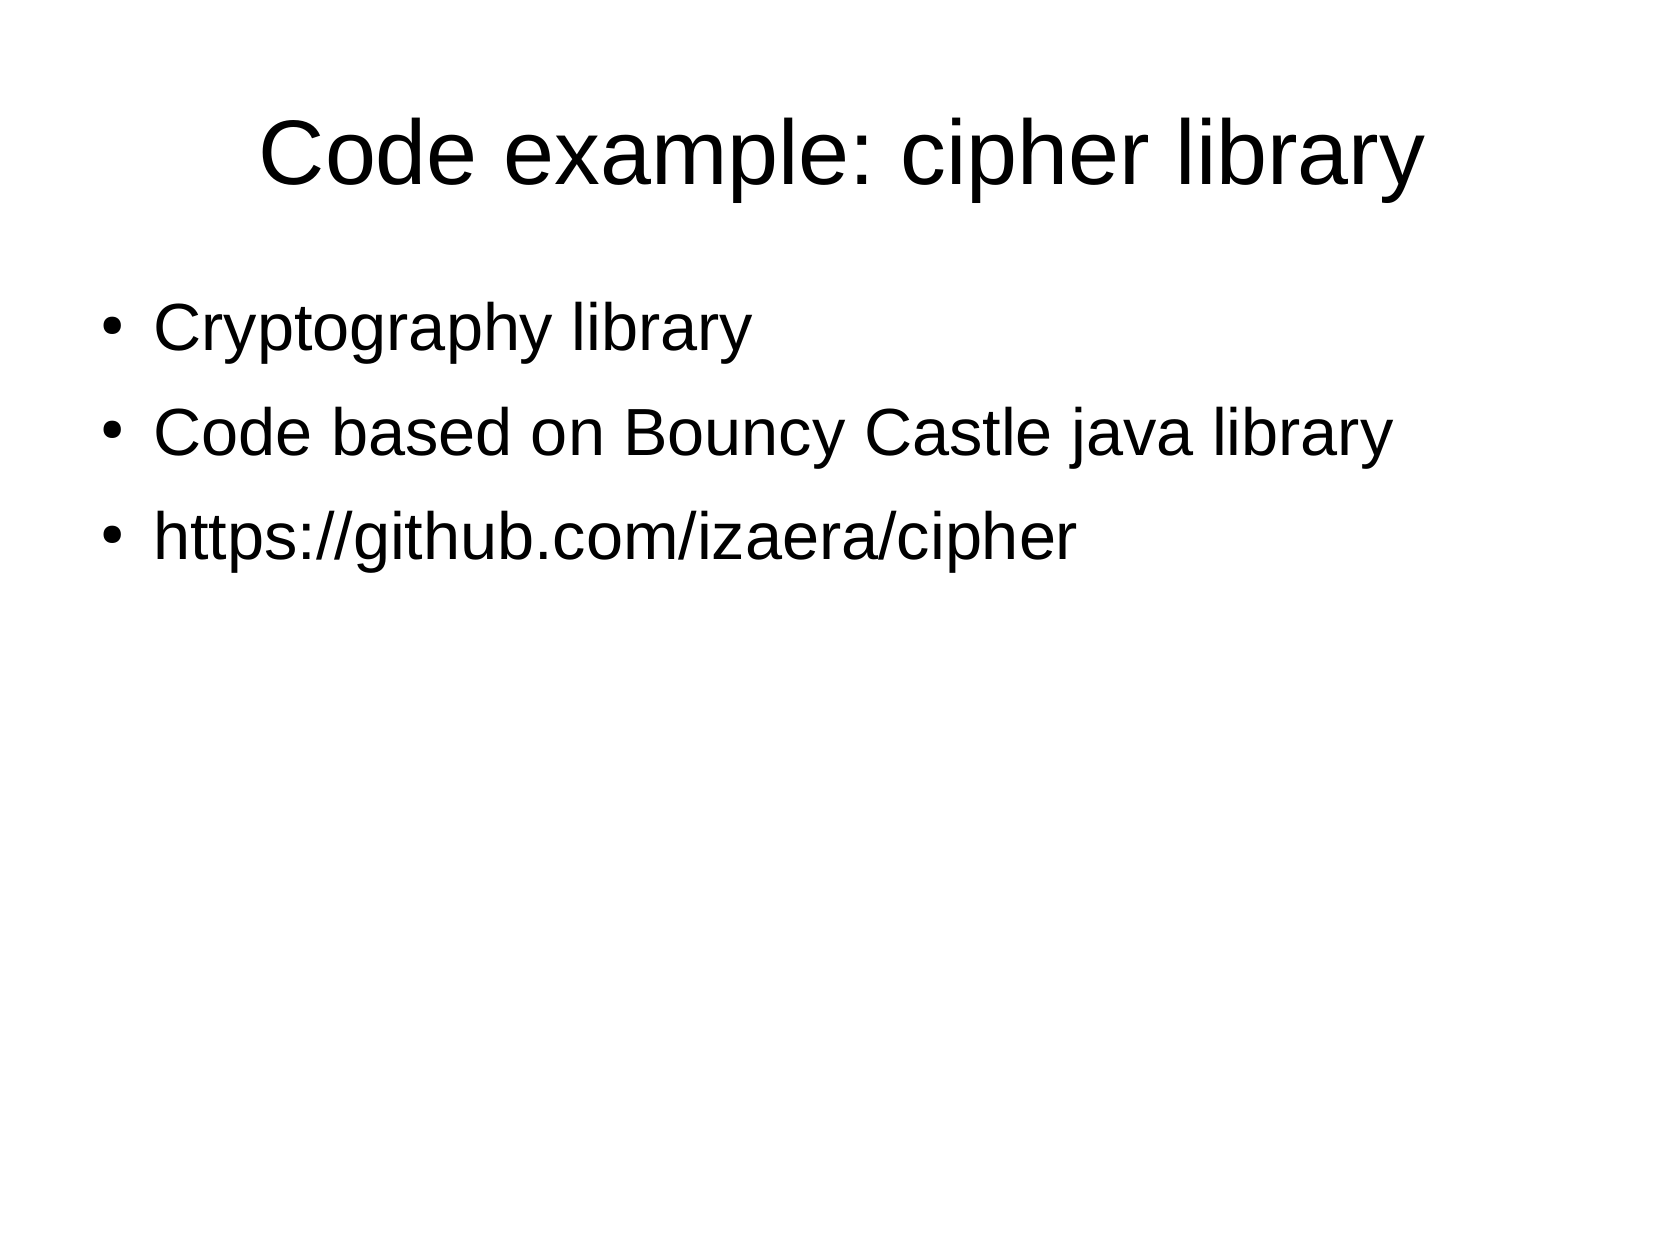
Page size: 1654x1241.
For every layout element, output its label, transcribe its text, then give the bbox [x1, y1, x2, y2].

list Cryptography library Code based on Bouncy Castle java library https://github.com/izaera/cipher [82, 290, 1571, 1010]
title Code example: cipher library [82, 49, 1571, 257]
